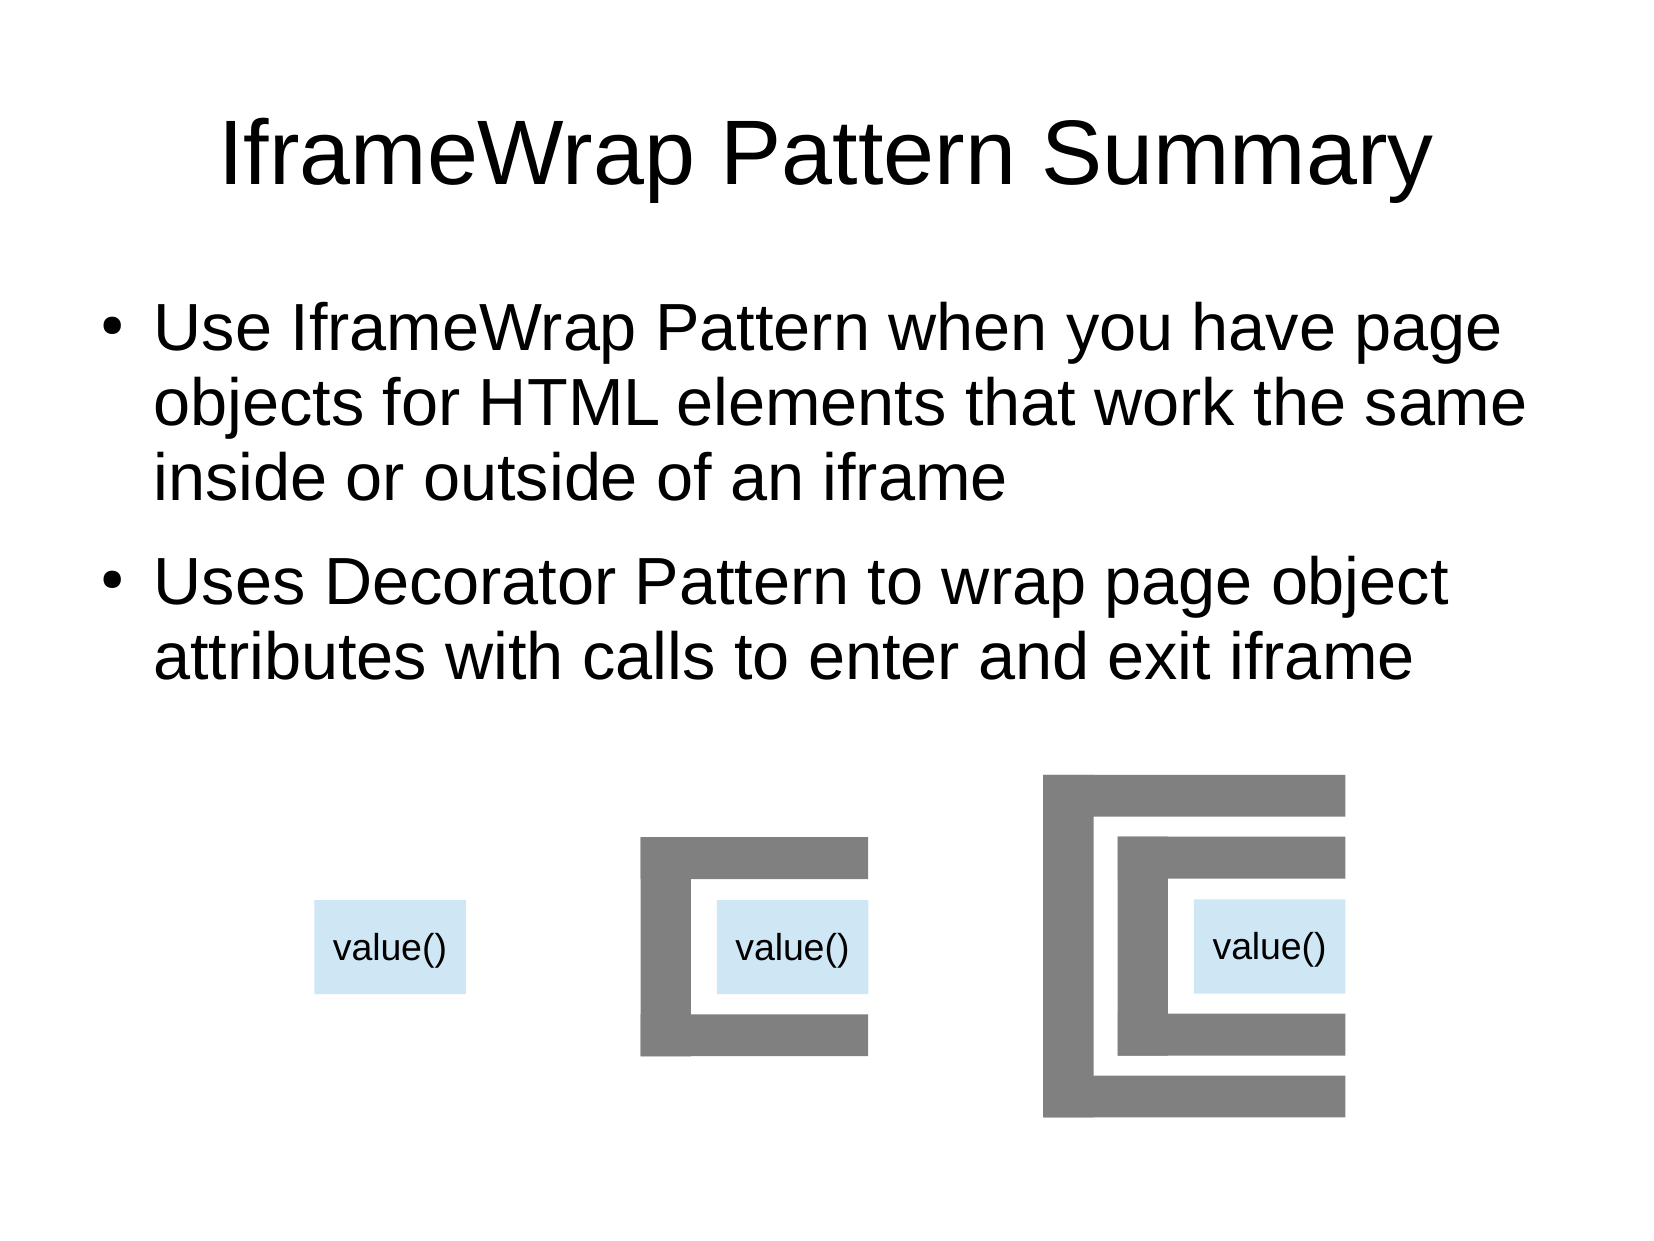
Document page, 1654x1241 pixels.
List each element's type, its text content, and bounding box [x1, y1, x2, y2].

text_box value() [1193, 899, 1346, 994]
text_box value() [314, 900, 466, 995]
list Use IframeWrap Pattern when you have page objects for HTML elements that work the same inside or outside of an iframe Uses Decorator Pattern to wrap page object attributes with calls to enter and exit iframe [82, 290, 1538, 1010]
text_box [640, 837, 869, 1057]
text_box [1043, 774, 1346, 1118]
title IframeWrap Pattern Summary [82, 49, 1571, 257]
text_box value() [716, 900, 869, 995]
text_box [1117, 836, 1346, 1056]
